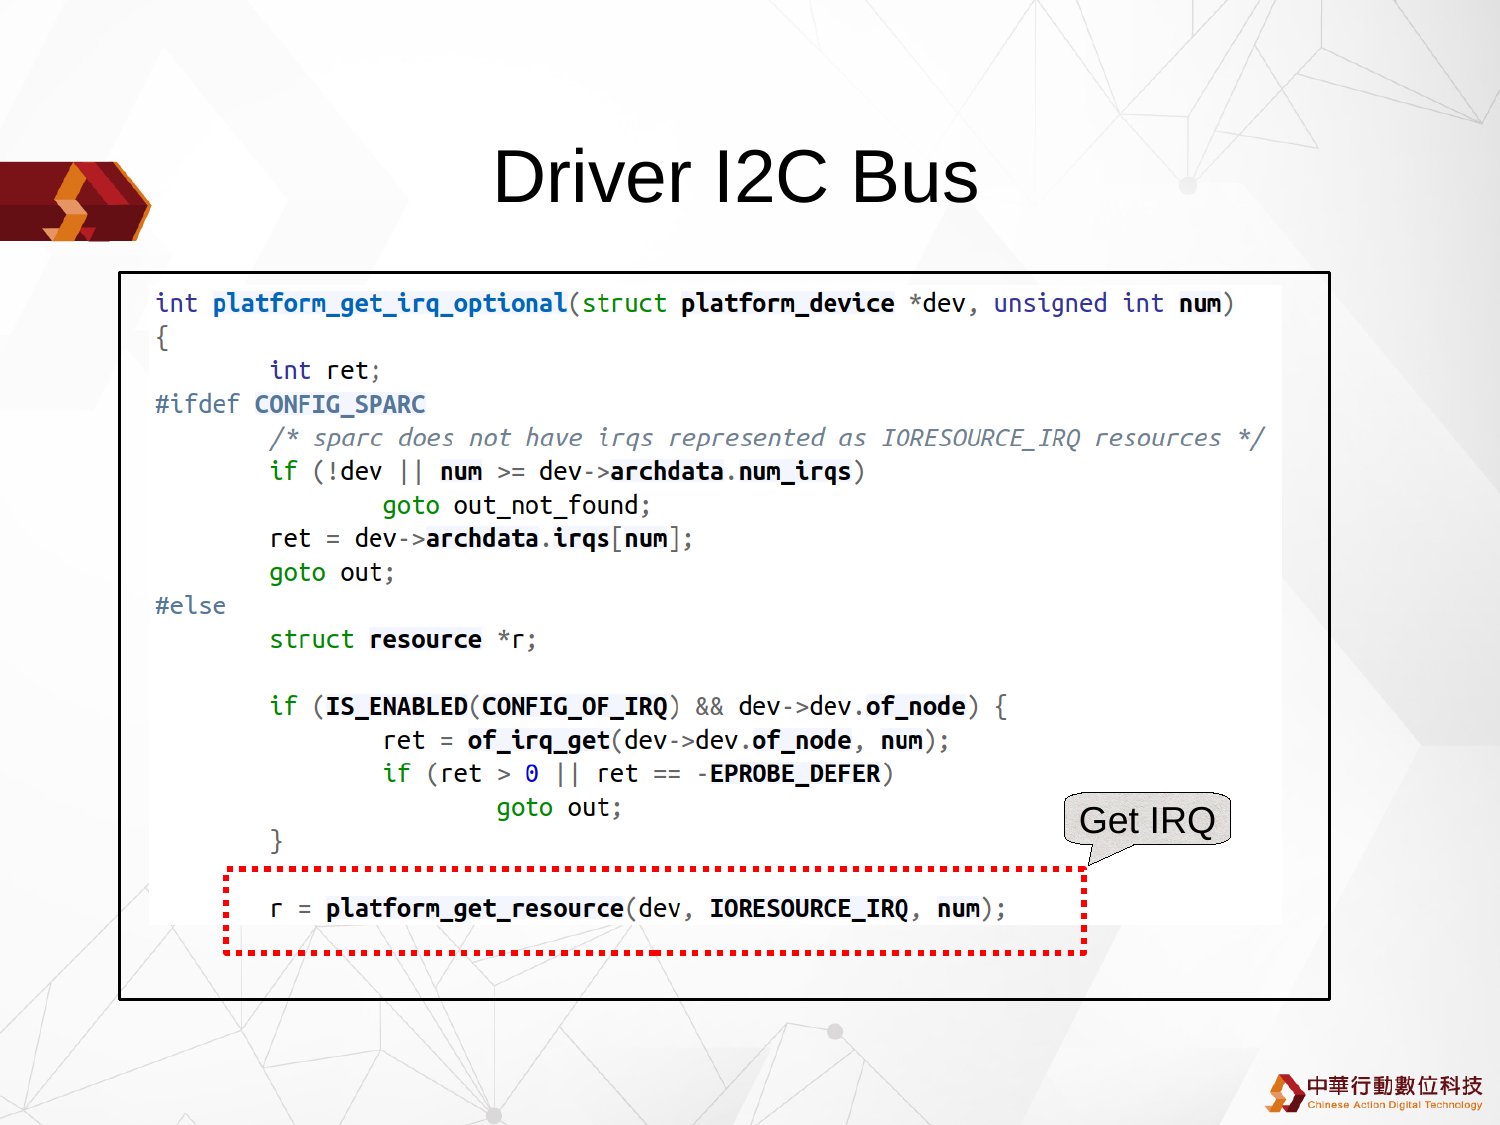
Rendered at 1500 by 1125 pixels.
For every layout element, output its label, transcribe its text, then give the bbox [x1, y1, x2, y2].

text_box Get IRQ [1064, 792, 1231, 866]
title Driver I2C Bus [106, 101, 1366, 254]
picture [0, 0, 1500, 1125]
